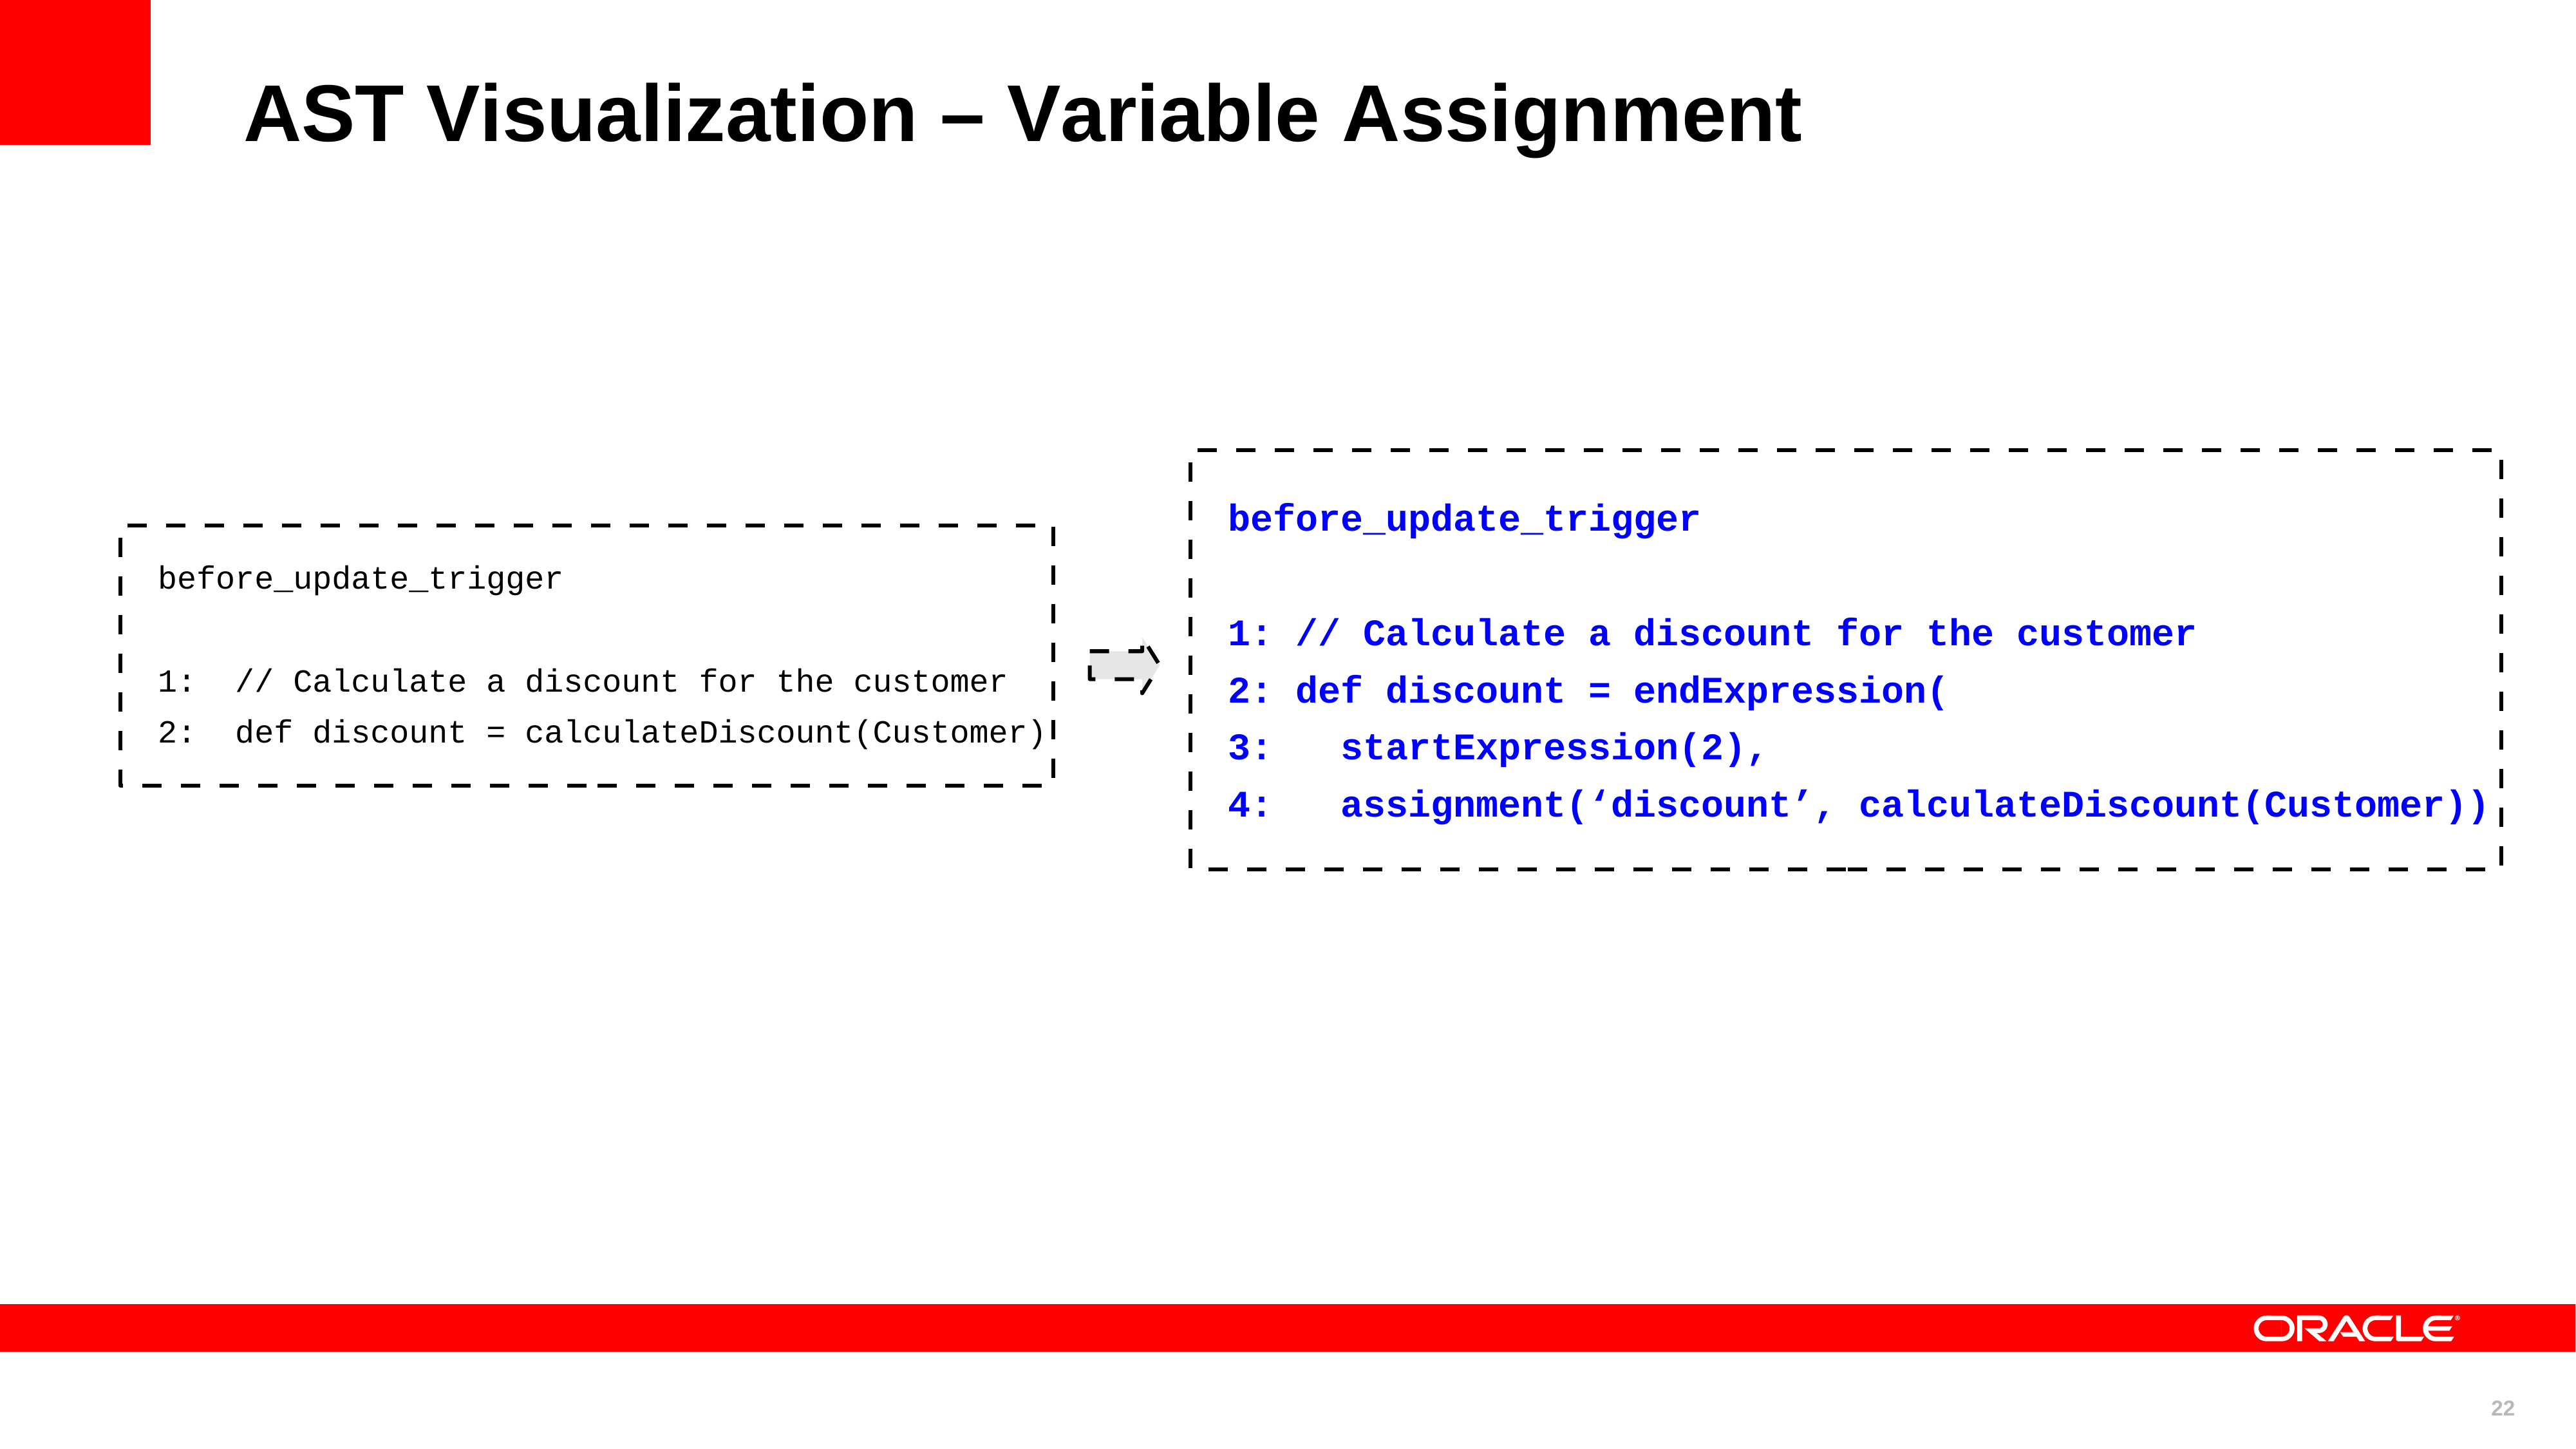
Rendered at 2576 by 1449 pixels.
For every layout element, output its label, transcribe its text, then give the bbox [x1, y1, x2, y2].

text_box before_update_trigger 1: // Calculate a discount for the customer 2: def discount = endExpression( 3: startExpression(2), 4: assignment(‘discount’, calculateDiscount(Customer)) [1190, 450, 2501, 869]
text_box [1089, 637, 1160, 694]
title AST Visualization – Variable Assignment [243, 61, 2304, 243]
picture [0, 0, 151, 145]
picture [0, 1304, 2576, 1352]
text_box before_update_trigger 1: // Calculate a discount for the customer 2: def discount = calculateDiscount(Customer) [120, 526, 1054, 786]
